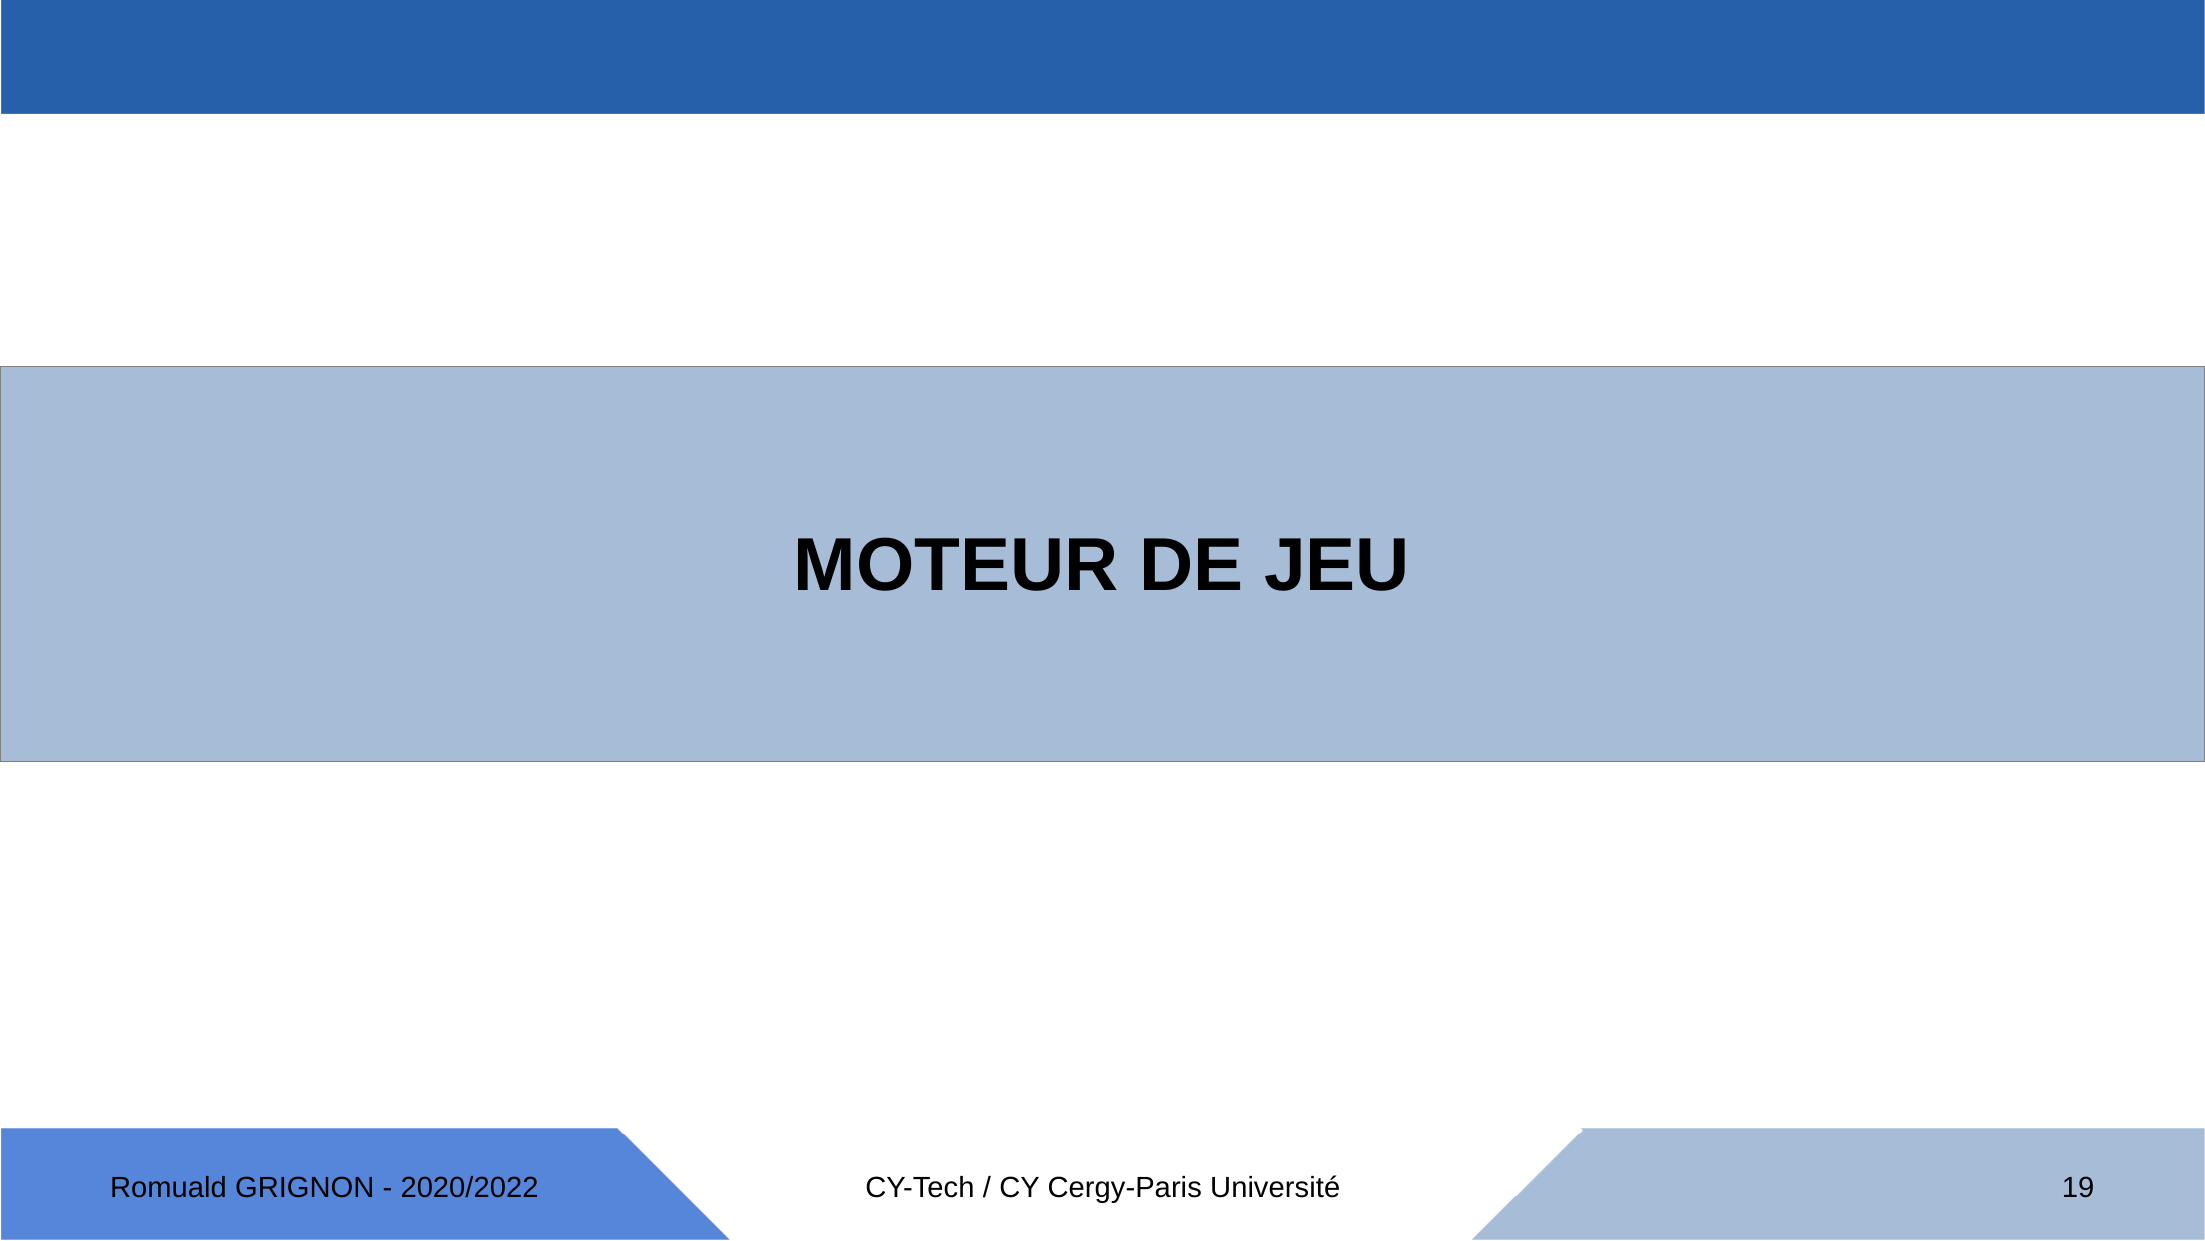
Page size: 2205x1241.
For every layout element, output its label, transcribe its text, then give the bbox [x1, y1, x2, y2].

picture [0, 0, 2205, 366]
picture [0, 762, 2205, 1241]
text_box MOTEUR DE JEU [0, 366, 2205, 762]
